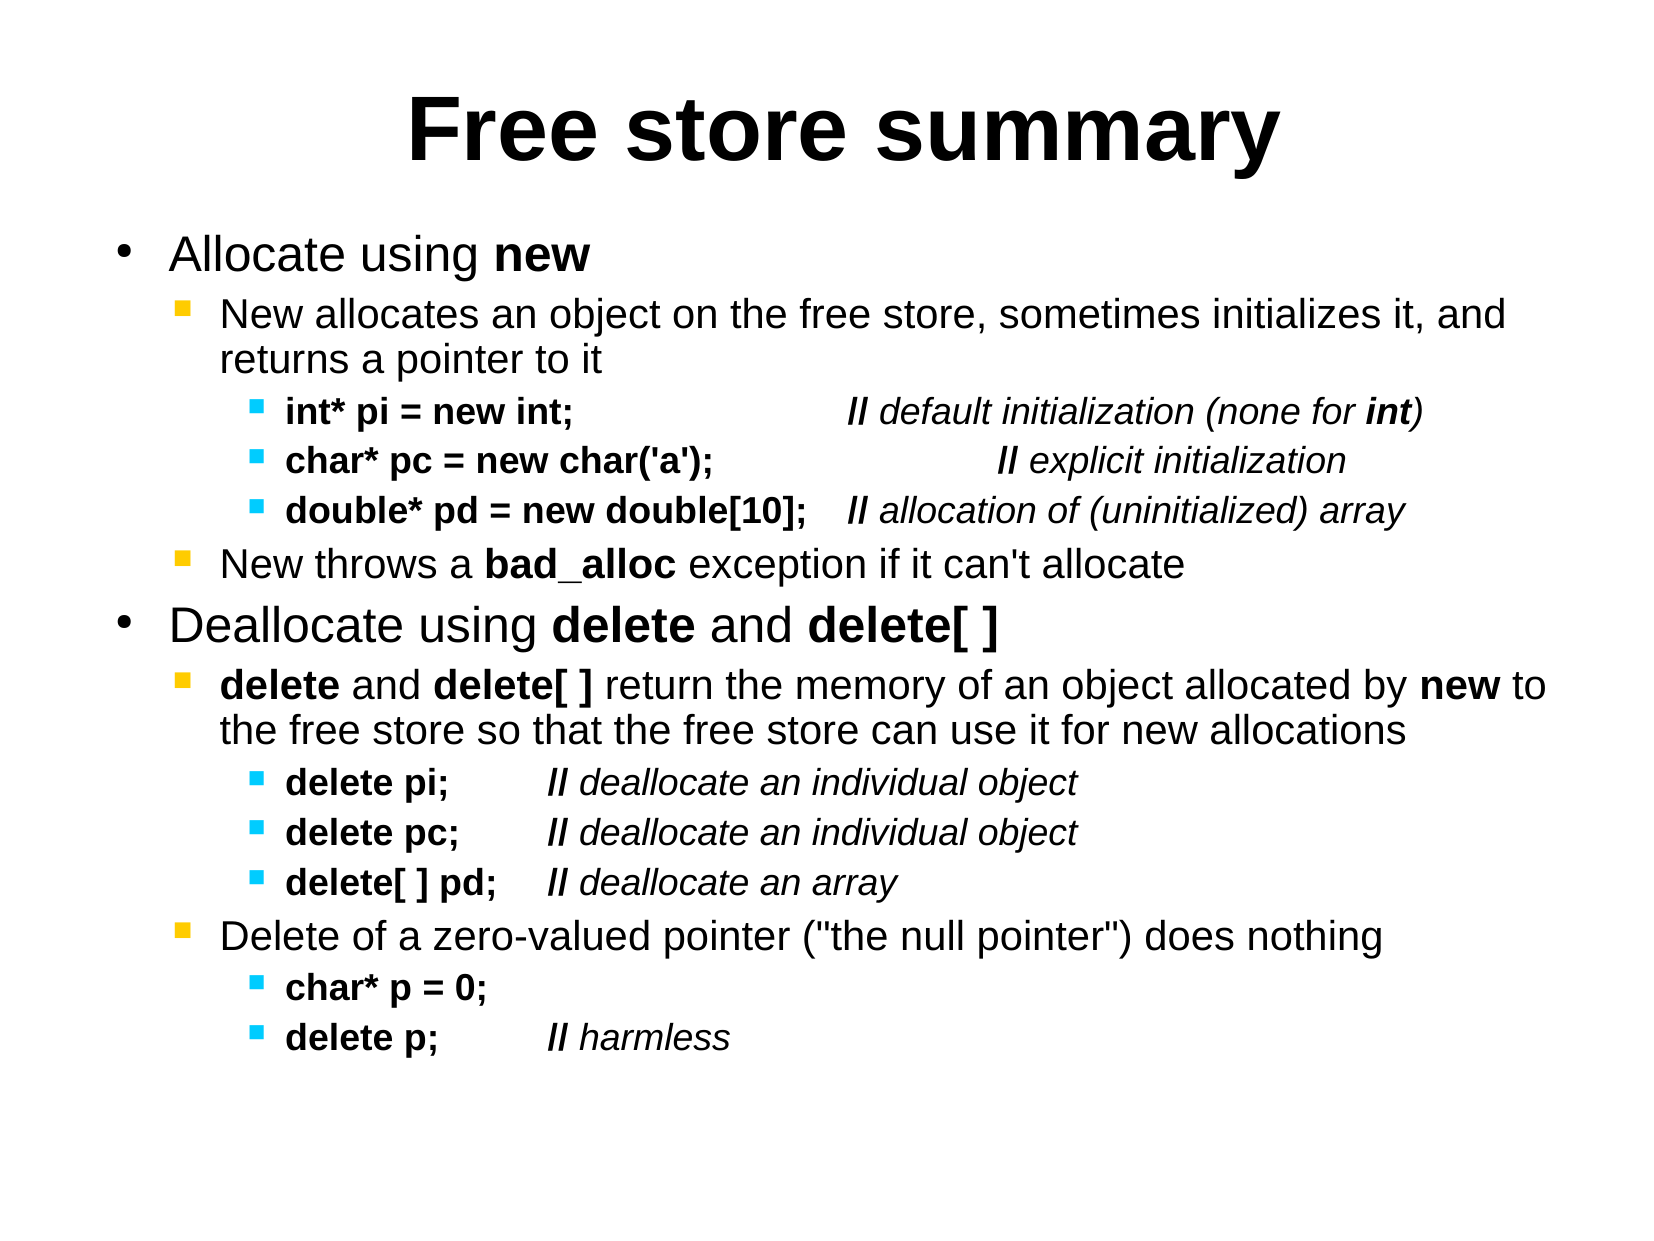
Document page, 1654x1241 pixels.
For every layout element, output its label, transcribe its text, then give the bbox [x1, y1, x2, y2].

title Free store summary [82, 0, 1571, 220]
list Allocate using new New allocates an object on the free store, sometimes initializes it, and returns a pointer to it int* pi = new int; // default initialization (none for int) char* pc = new char('a'); // explicit initialization double* pd = new double[10]; // allocation of (uninitialized) array New throws a bad_alloc exception if it can't allocate Deallocate using delete and delete[ ] delete and delete[ ] return the memory of an object allocated by new to the free store so that the free store can use it for new allocations delete pi; // deallocate an individual object delete pc; // deallocate an individual object delete[ ] pd; // deallocate an array Delete of a zero-valued pointer ("the null pointer") does nothing char* p = 0; delete p; // harmless [82, 220, 1571, 1241]
